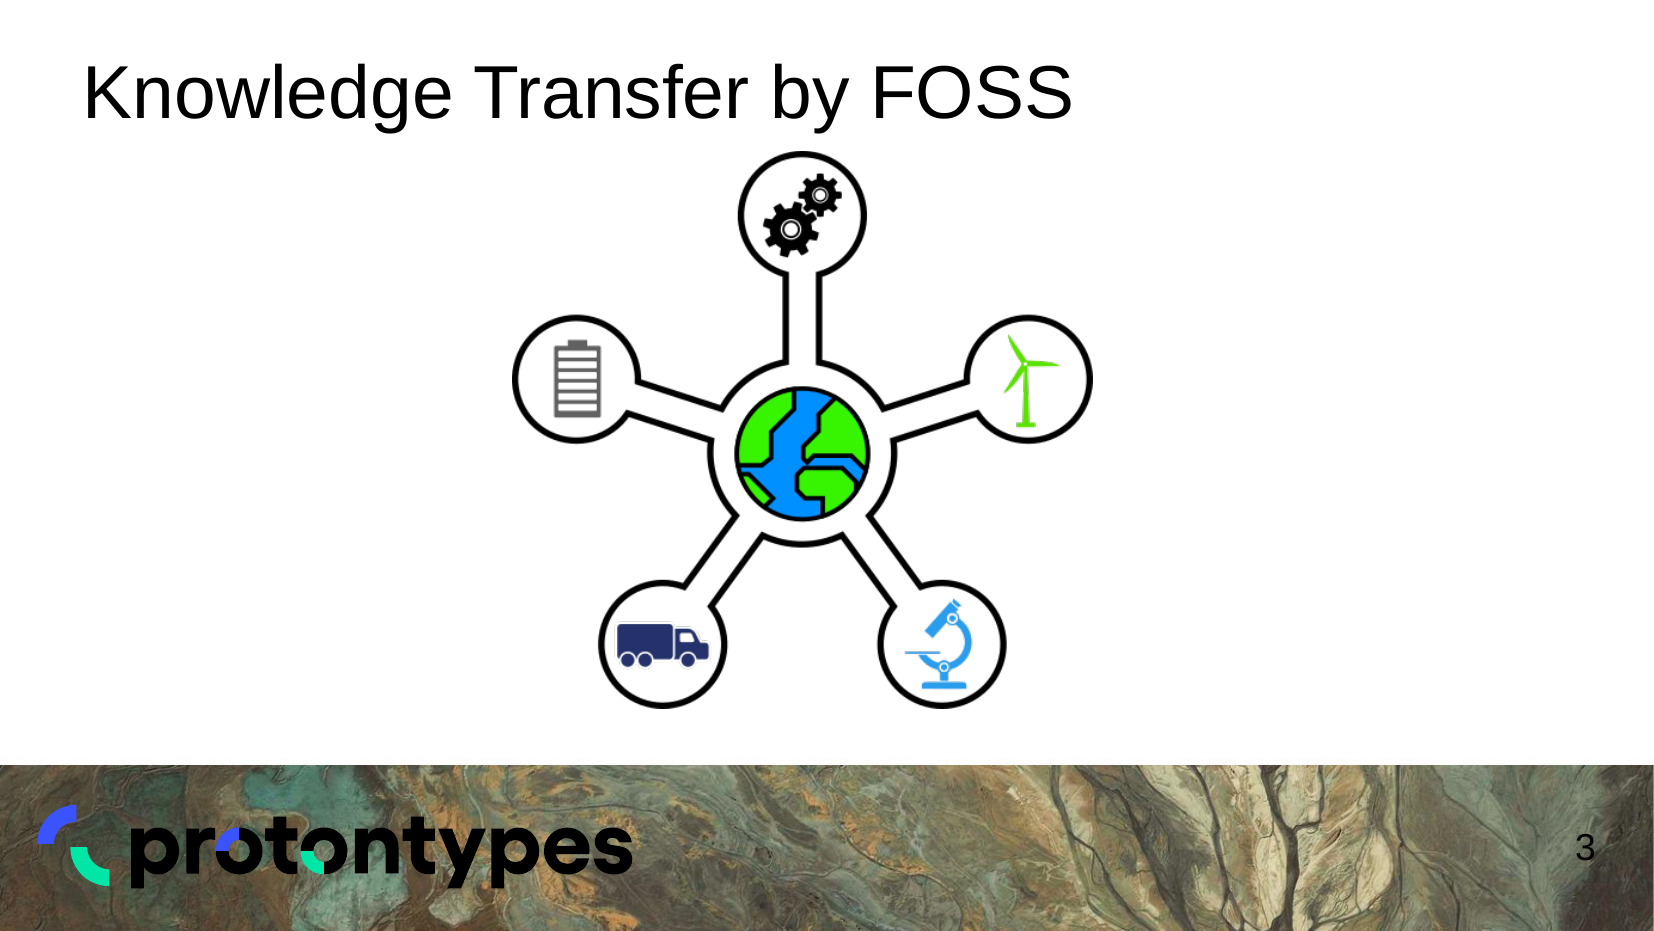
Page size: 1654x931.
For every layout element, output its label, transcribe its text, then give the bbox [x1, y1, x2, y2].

picture [0, 0, 1654, 931]
title Knowledge Transfer by FOSS [82, 37, 1571, 148]
